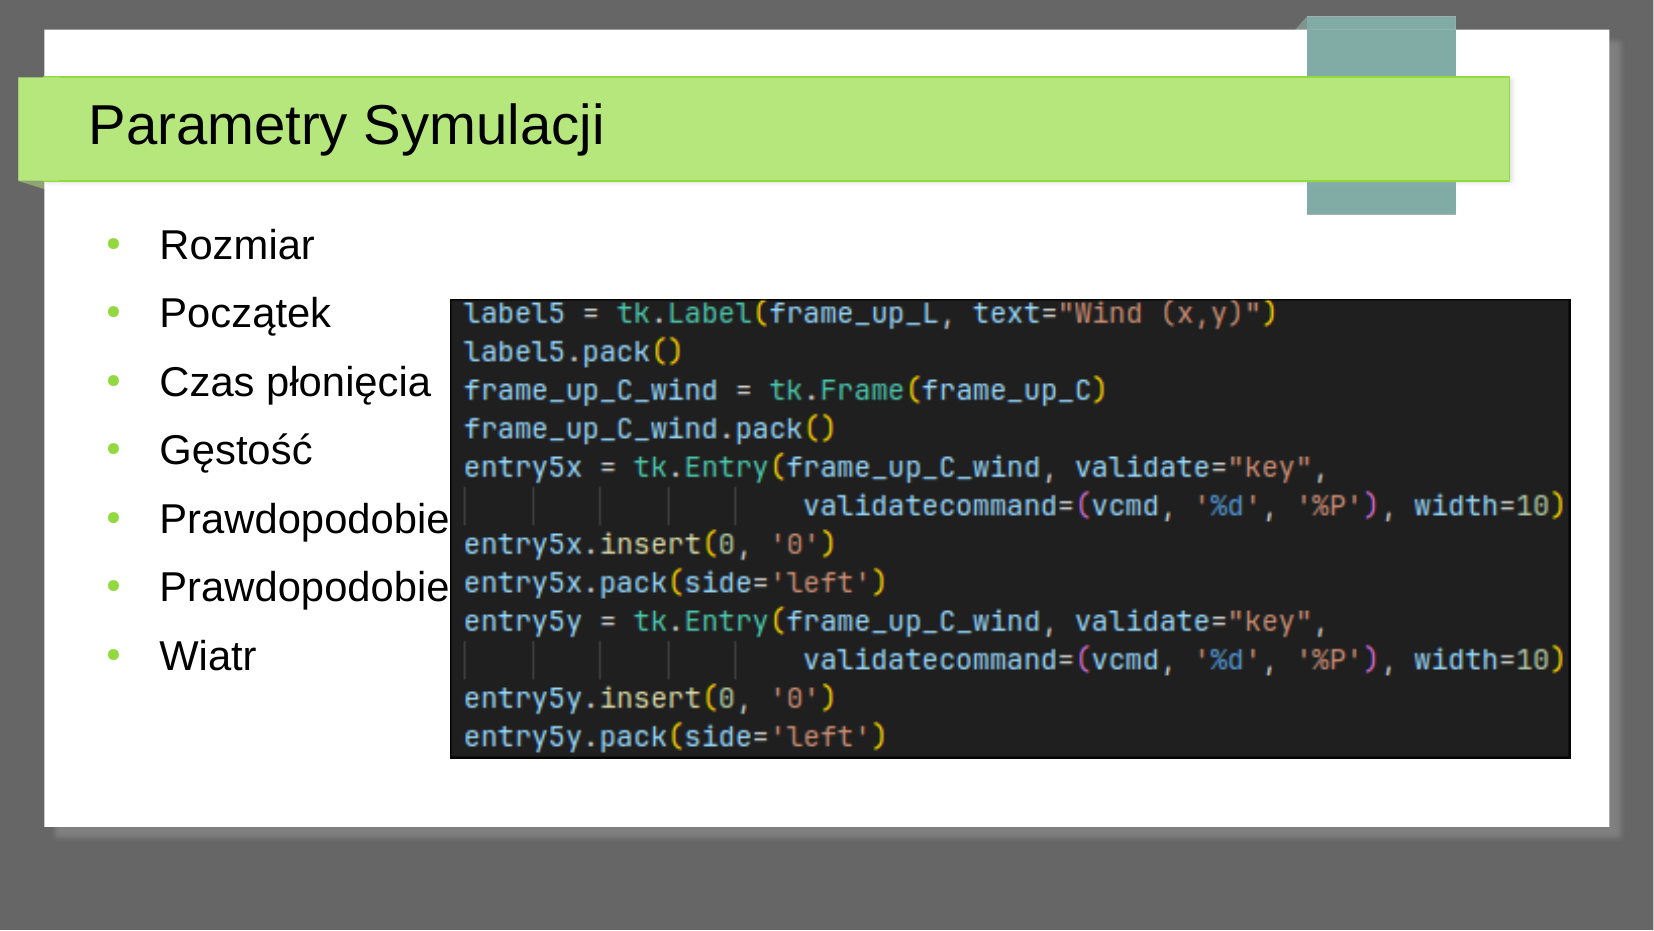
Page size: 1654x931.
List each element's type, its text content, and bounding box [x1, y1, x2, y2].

picture [450, 299, 1571, 759]
title Parametry Symulacji [88, 73, 1506, 178]
list Rozmiar Początek Czas płonięcia Gęstość Prawdopodobienistwo przeniesienia Prawdopodobieństwo odrośnięcia Wiatr [88, 221, 1565, 813]
